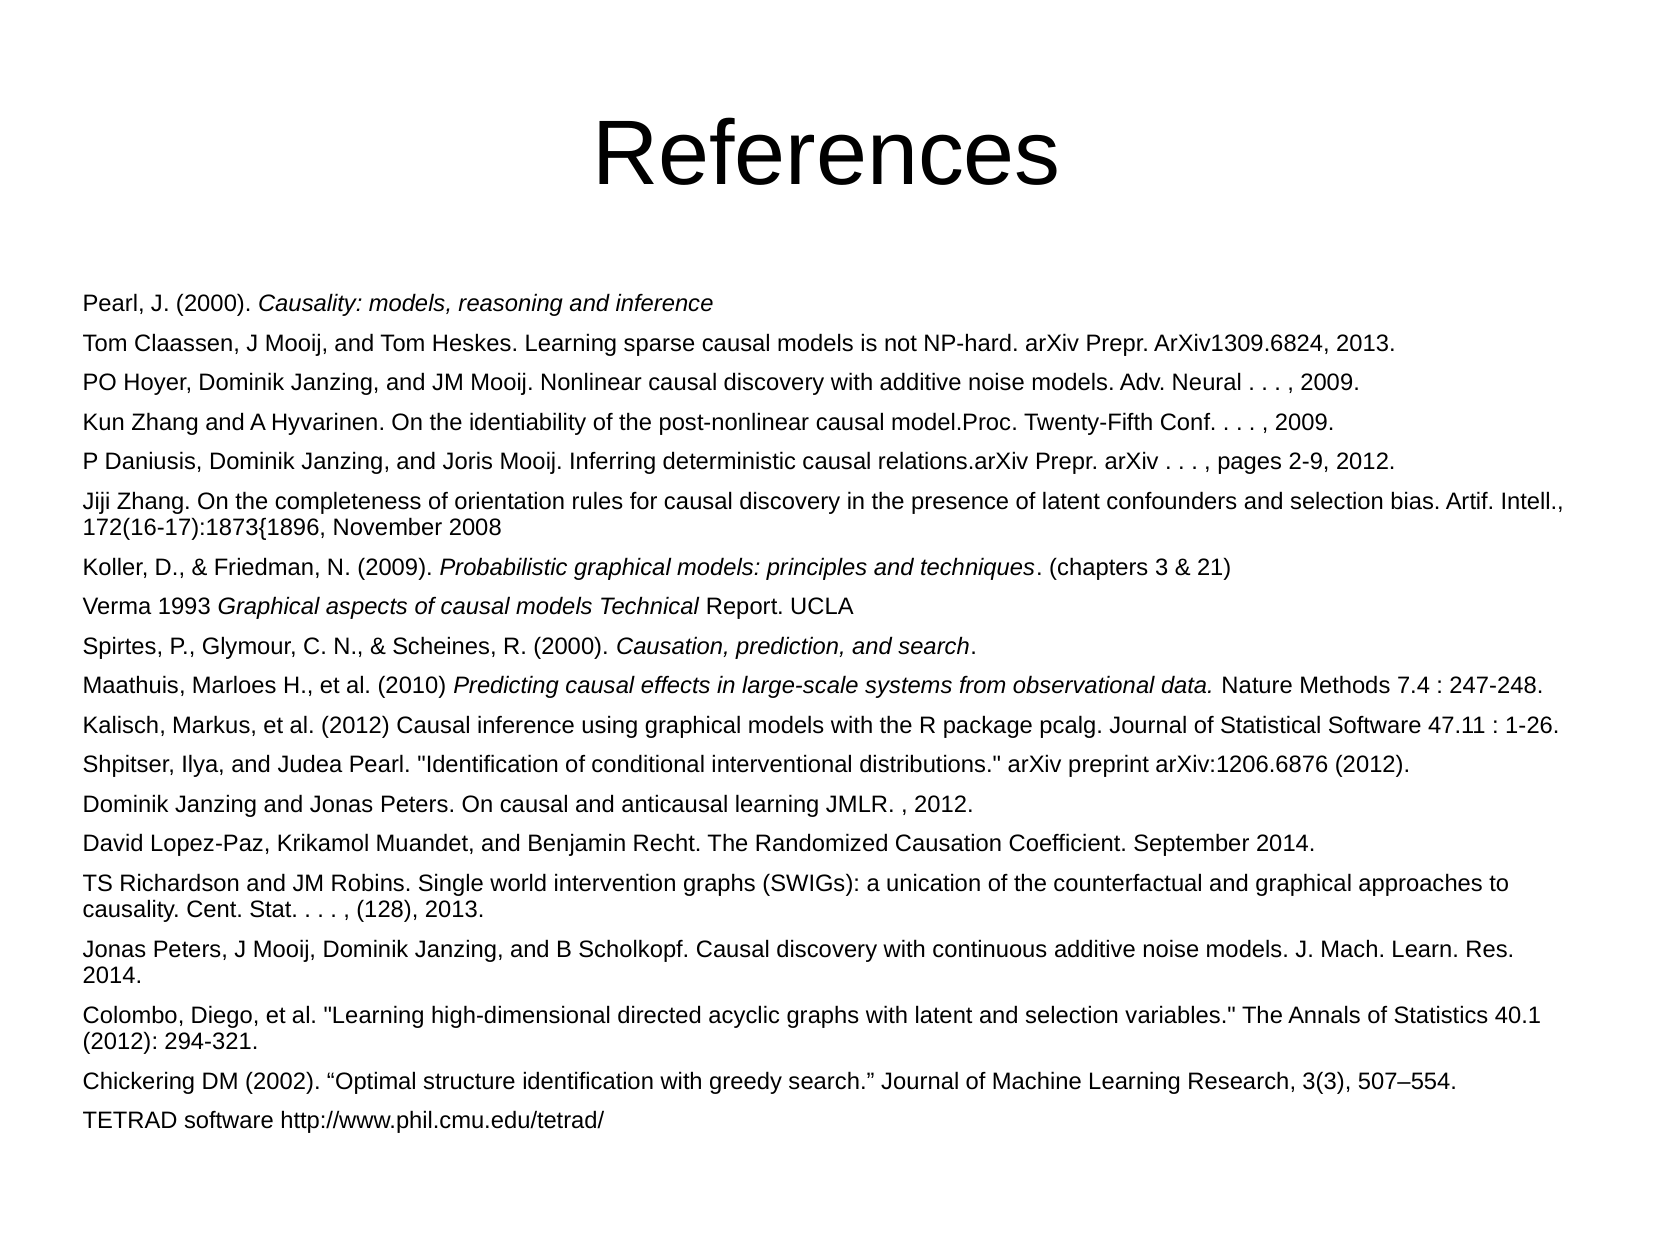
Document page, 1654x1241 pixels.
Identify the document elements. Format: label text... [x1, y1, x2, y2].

title References [82, 49, 1571, 257]
list Pearl, J. (2000). Causality: models, reasoning and inference Tom Claassen, J Mooij, and Tom Heskes. Learning sparse causal models is not NP-hard. arXiv Prepr. ArXiv1309.6824, 2013. PO Hoyer, Dominik Janzing, and JM Mooij. Nonlinear causal discovery with additive noise models. Adv. Neural . . . , 2009. Kun Zhang and A Hyvarinen. On the identiability of the post-nonlinear causal model.Proc. Twenty-Fifth Conf. . . . , 2009. P Daniusis, Dominik Janzing, and Joris Mooij. Inferring deterministic causal relations.arXiv Prepr. arXiv . . . , pages 2-9, 2012. Jiji Zhang. On the completeness of orientation rules for causal discovery in the presence of latent confounders and selection bias. Artif. Intell., 172(16-17):1873{1896, November 2008 Koller, D., & Friedman, N. (2009). Probabilistic graphical models: principles and techniques. (chapters 3 & 21) Verma 1993 Graphical aspects of causal models Technical Report. UCLA Spirtes, P., Glymour, C. N., & Scheines, R. (2000). Causation, prediction, and search. Maathuis, Marloes H., et al. (2010) Predicting causal effects in large-scale systems from observational data. Nature Methods 7.4 : 247-248. Kalisch, Markus, et al. (2012) Causal inference using graphical models with the R package pcalg. Journal of Statistical Software 47.11 : 1-26. Shpitser, Ilya, and Judea Pearl. "Identification of conditional interventional distributions." arXiv preprint arXiv:1206.6876 (2012). Dominik Janzing and Jonas Peters. On causal and anticausal learning JMLR. , 2012. David Lopez-Paz, Krikamol Muandet, and Benjamin Recht. The Randomized Causation Coefficient. September 2014. TS Richardson and JM Robins. Single world intervention graphs (SWIGs): a unication of the counterfactual and graphical approaches to causality. Cent. Stat. . . . , (128), 2013. Jonas Peters, J Mooij, Dominik Janzing, and B Scholkopf. Causal discovery with continuous additive noise models. J. Mach. Learn. Res. 2014. Colombo, Diego, et al. "Learning high-dimensional directed acyclic graphs with latent and selection variables." The Annals of Statistics 40.1 (2012): 294-321. Chickering DM (2002). “Optimal structure identification with greedy search.” Journal of Machine Learning Research, 3(3), 507–554. TETRAD software http://www.phil.cmu.edu/tetrad/ [82, 290, 1571, 1182]
